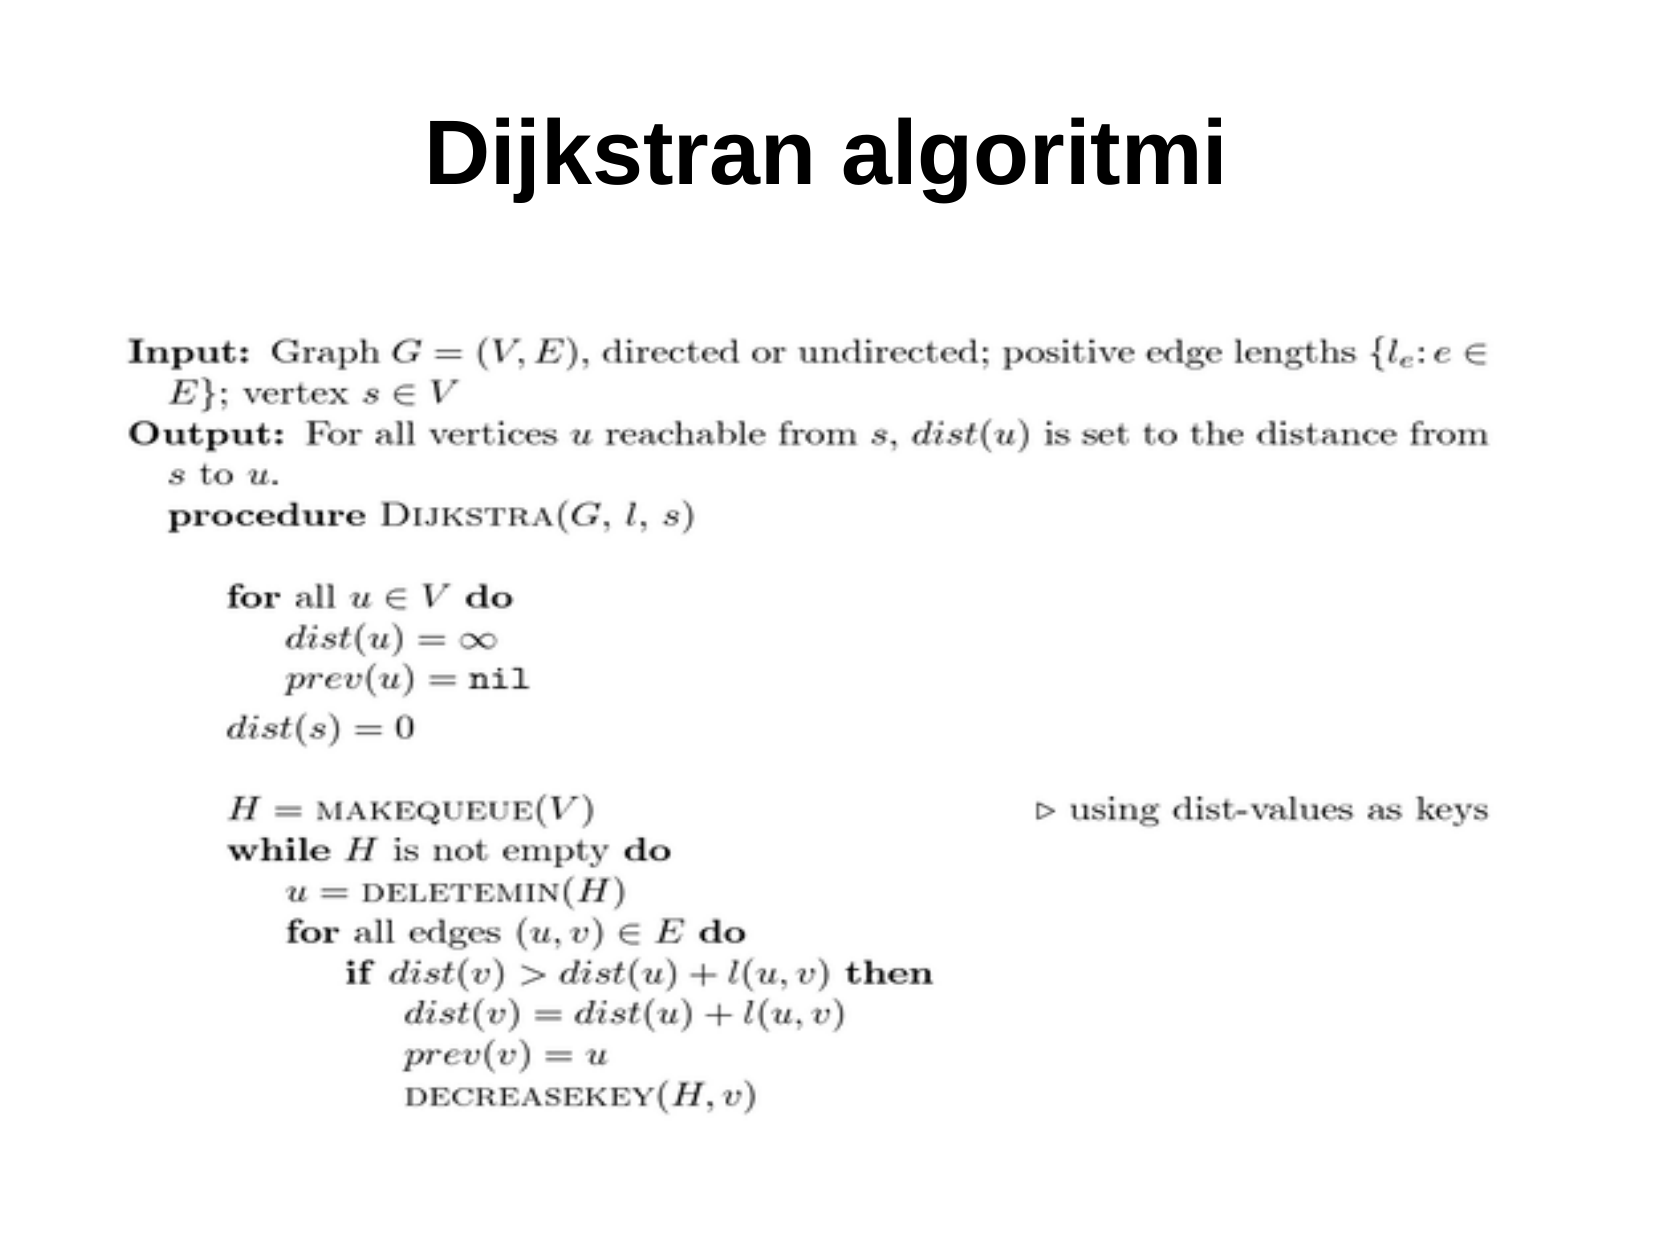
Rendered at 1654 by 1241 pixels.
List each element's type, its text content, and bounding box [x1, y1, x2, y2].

title Dijkstran algoritmi [82, 49, 1571, 257]
picture [106, 318, 1512, 1134]
